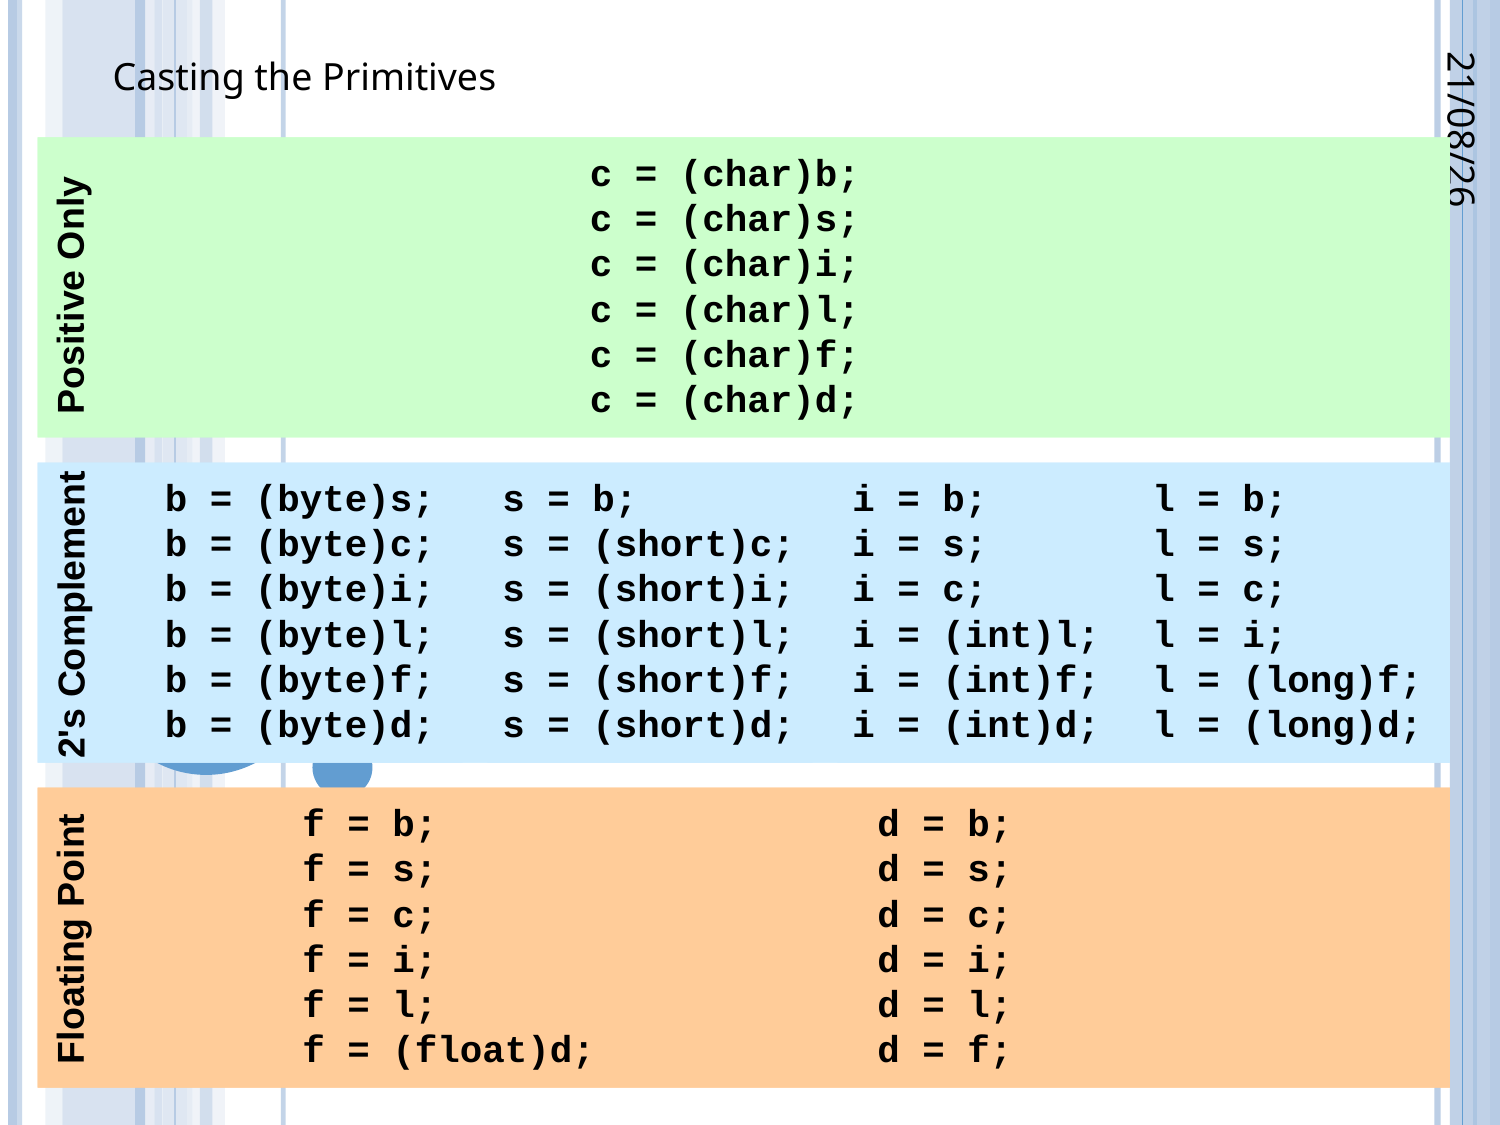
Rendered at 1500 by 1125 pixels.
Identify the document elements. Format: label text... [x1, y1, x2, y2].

text_box d = b; d = s; d = c; d = i; d = l; d = f; [862, 800, 1225, 1075]
text_box b = (byte)s; b = (byte)c; b = (byte)i; b = (byte)l; b = (byte)f; b = (byte)d; [150, 474, 463, 763]
text_box l = b; l = s; l = c; l = i; l = (long)f; l = (long)d; [1137, 474, 1450, 763]
text_box 2's Complement [39, 455, 100, 774]
text_box f = b; f = s; f = c; f = i; f = l; f = (float)d; [287, 800, 613, 1075]
text_box s = b; s = (short)c; s = (short)i; s = (short)l; s = (short)f; s = (short)d; [487, 474, 813, 763]
text_box c = (char)b; c = (char)s; c = (char)i; c = (char)l; c = (char)f; c = (char)d; [574, 149, 900, 425]
text_box Positive Only [38, 161, 100, 429]
text_box [37, 137, 1450, 438]
text_box Floating Point [38, 798, 100, 1079]
text_box [100, 462, 1450, 763]
text_box [37, 787, 1450, 1088]
text_box i = b; i = s; i = c; i = (int)l; i = (int)f; i = (int)d; [837, 474, 1137, 763]
title Casting the Primitives [62, 37, 1426, 113]
